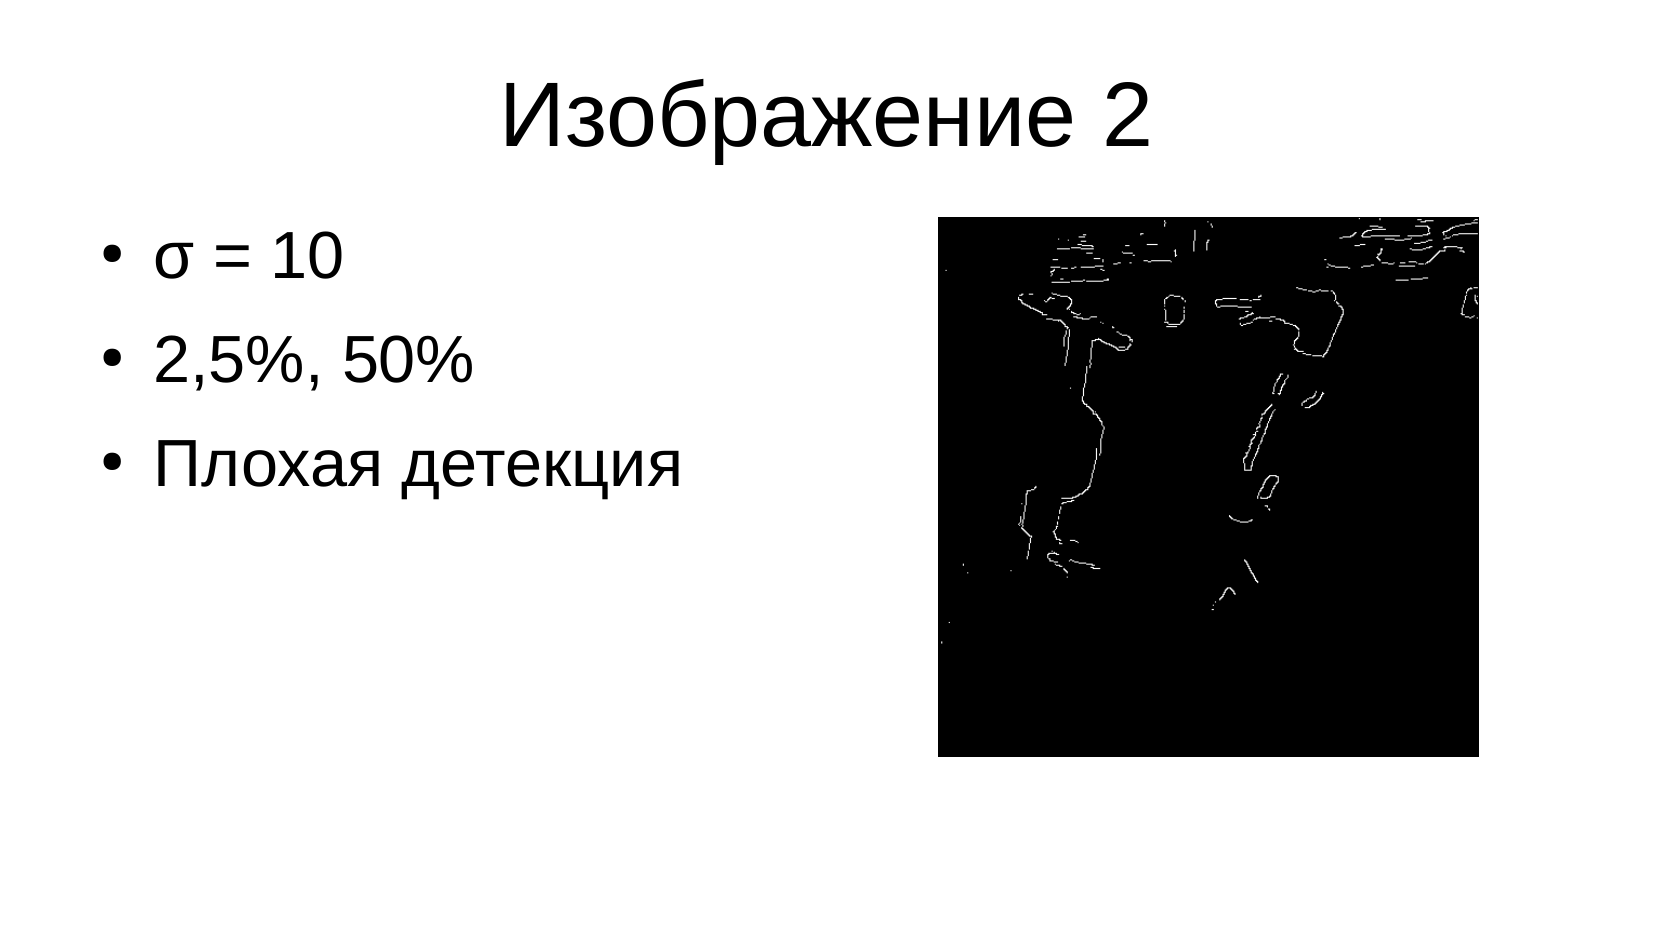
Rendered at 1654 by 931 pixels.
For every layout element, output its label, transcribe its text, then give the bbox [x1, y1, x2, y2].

title Изображение 2 [82, 37, 1571, 193]
picture [938, 217, 1479, 758]
list σ = 10 2,5%, 50% Плохая детекция [82, 217, 809, 758]
